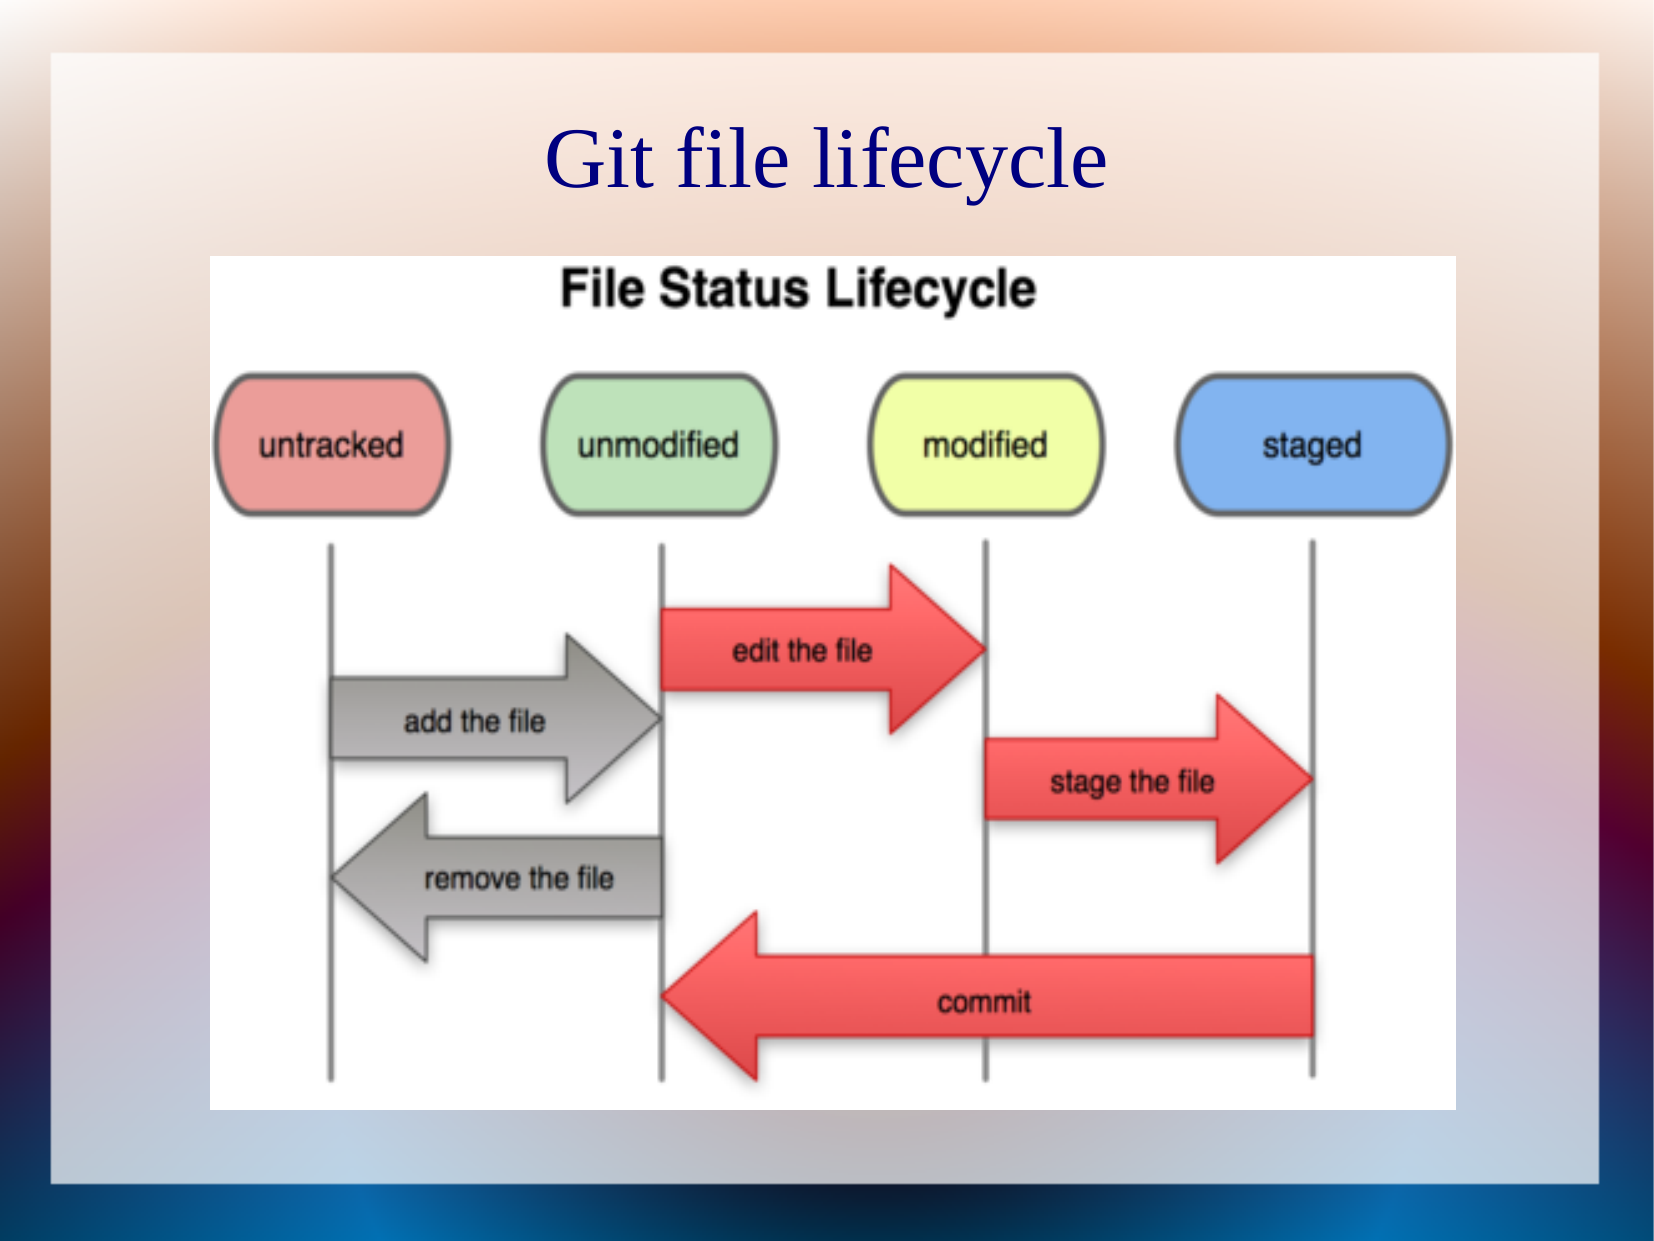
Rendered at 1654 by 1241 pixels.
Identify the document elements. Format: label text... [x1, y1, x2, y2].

text_box [210, 256, 1456, 1111]
title Git file lifecycle [82, 55, 1571, 263]
picture [0, 0, 1654, 1241]
